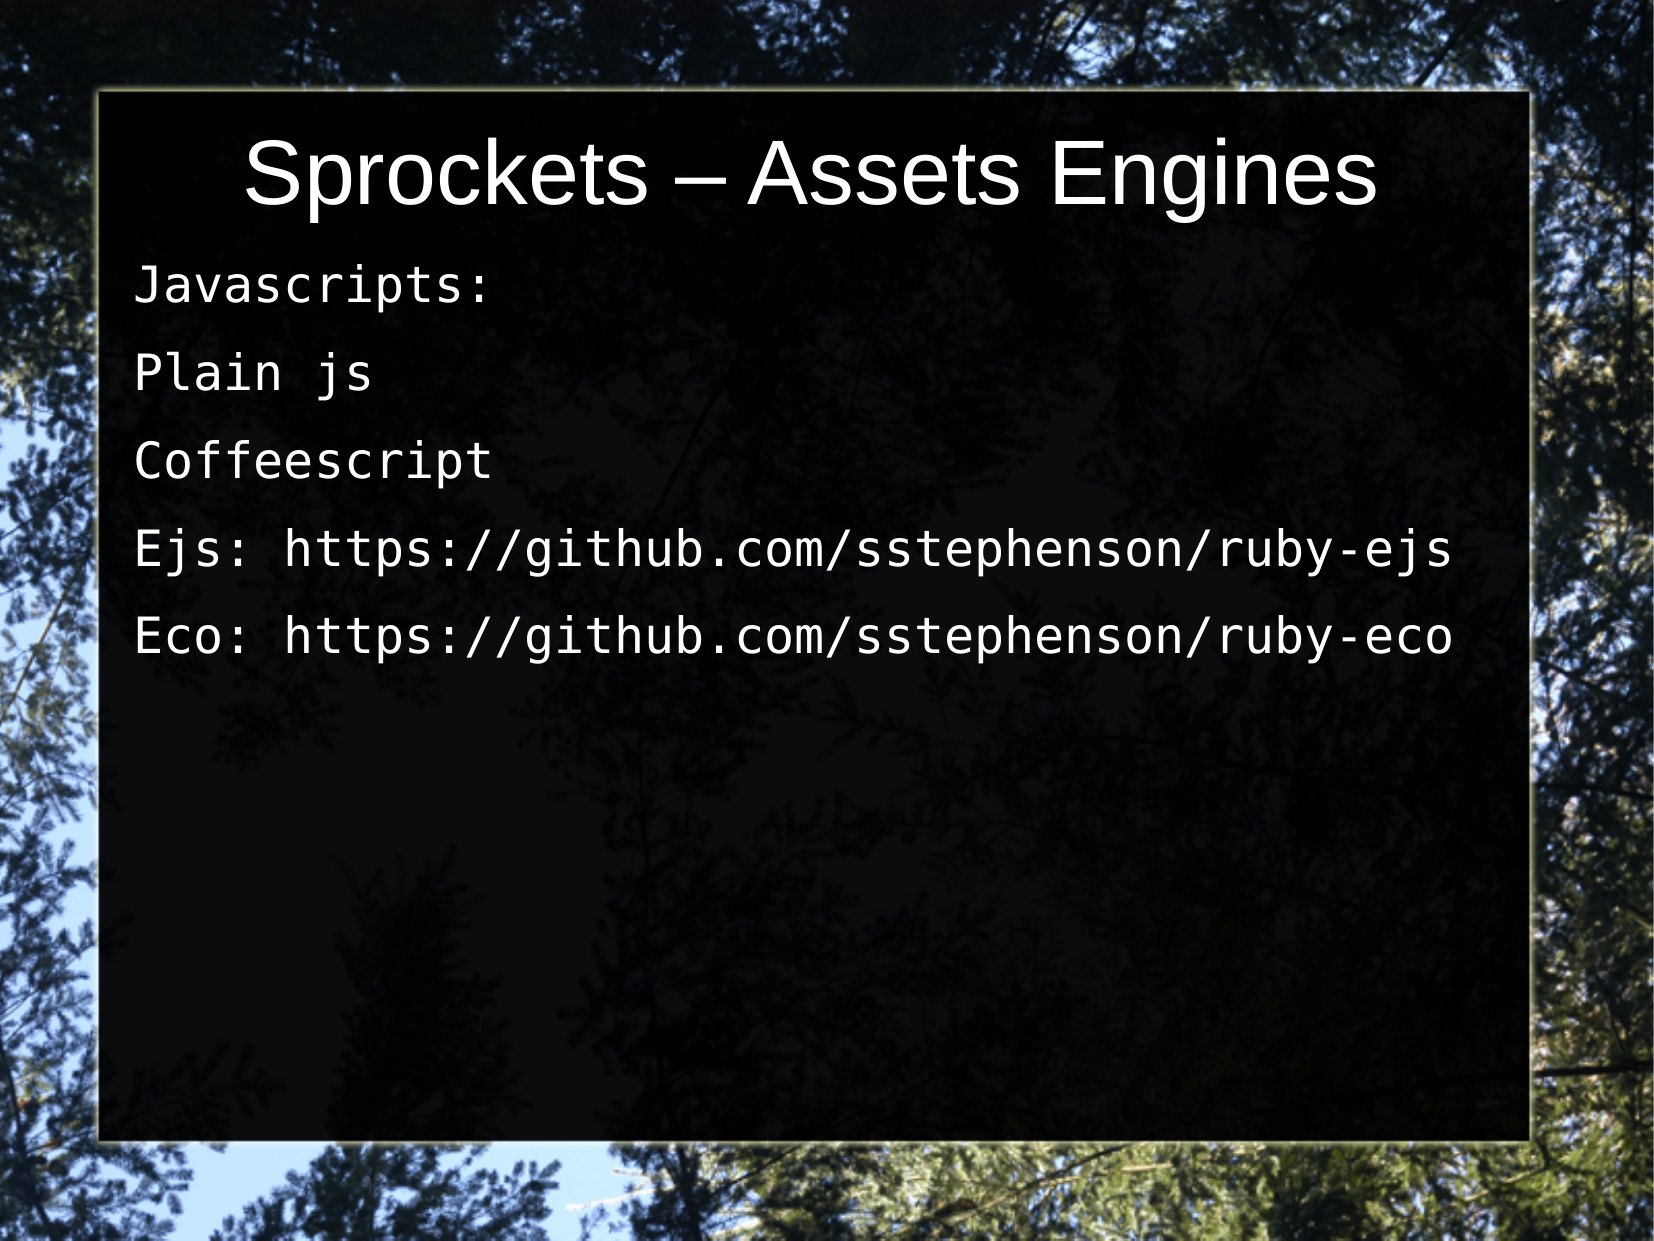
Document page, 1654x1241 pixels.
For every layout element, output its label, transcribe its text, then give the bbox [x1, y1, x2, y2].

list Javascripts: Plain js Coffeescript Ejs: https://github.com/sstephenson/ruby-ejs Eco: https://github.com/sstephenson/ruby-eco [134, 256, 1516, 1038]
picture [0, 0, 1654, 1241]
title Sprockets – Assets Engines [88, 88, 1536, 257]
